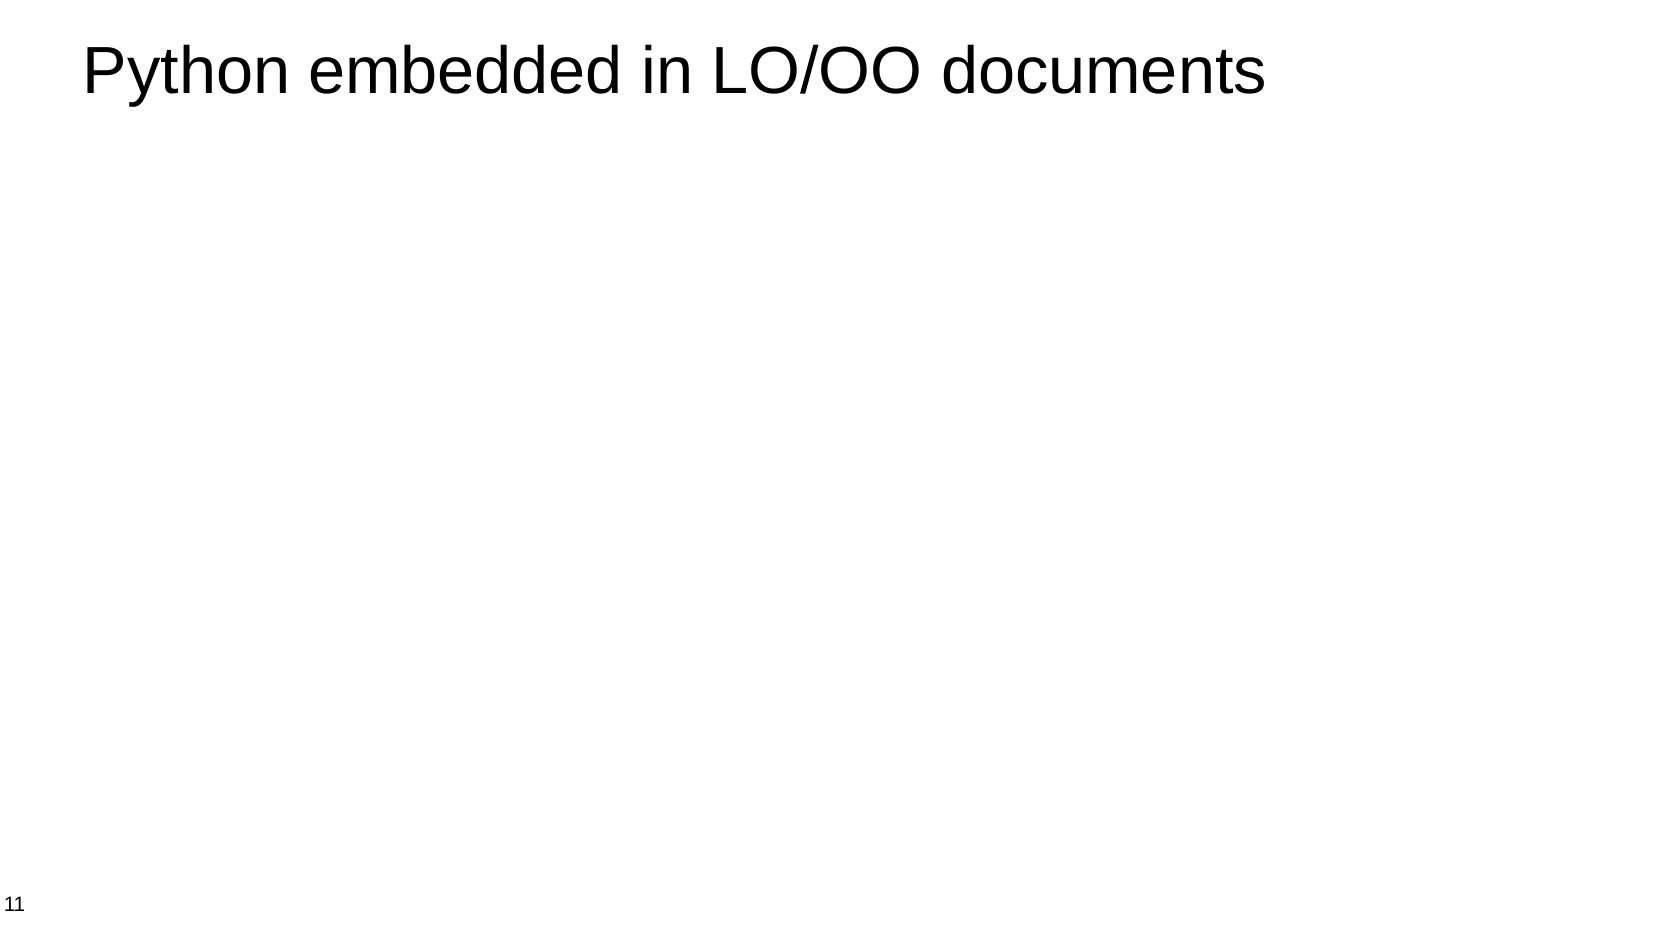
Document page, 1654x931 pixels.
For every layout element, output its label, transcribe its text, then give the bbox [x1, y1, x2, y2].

title Python embedded in LO/OO documents [82, 32, 1571, 108]
text_box <number> [0, 885, 113, 924]
